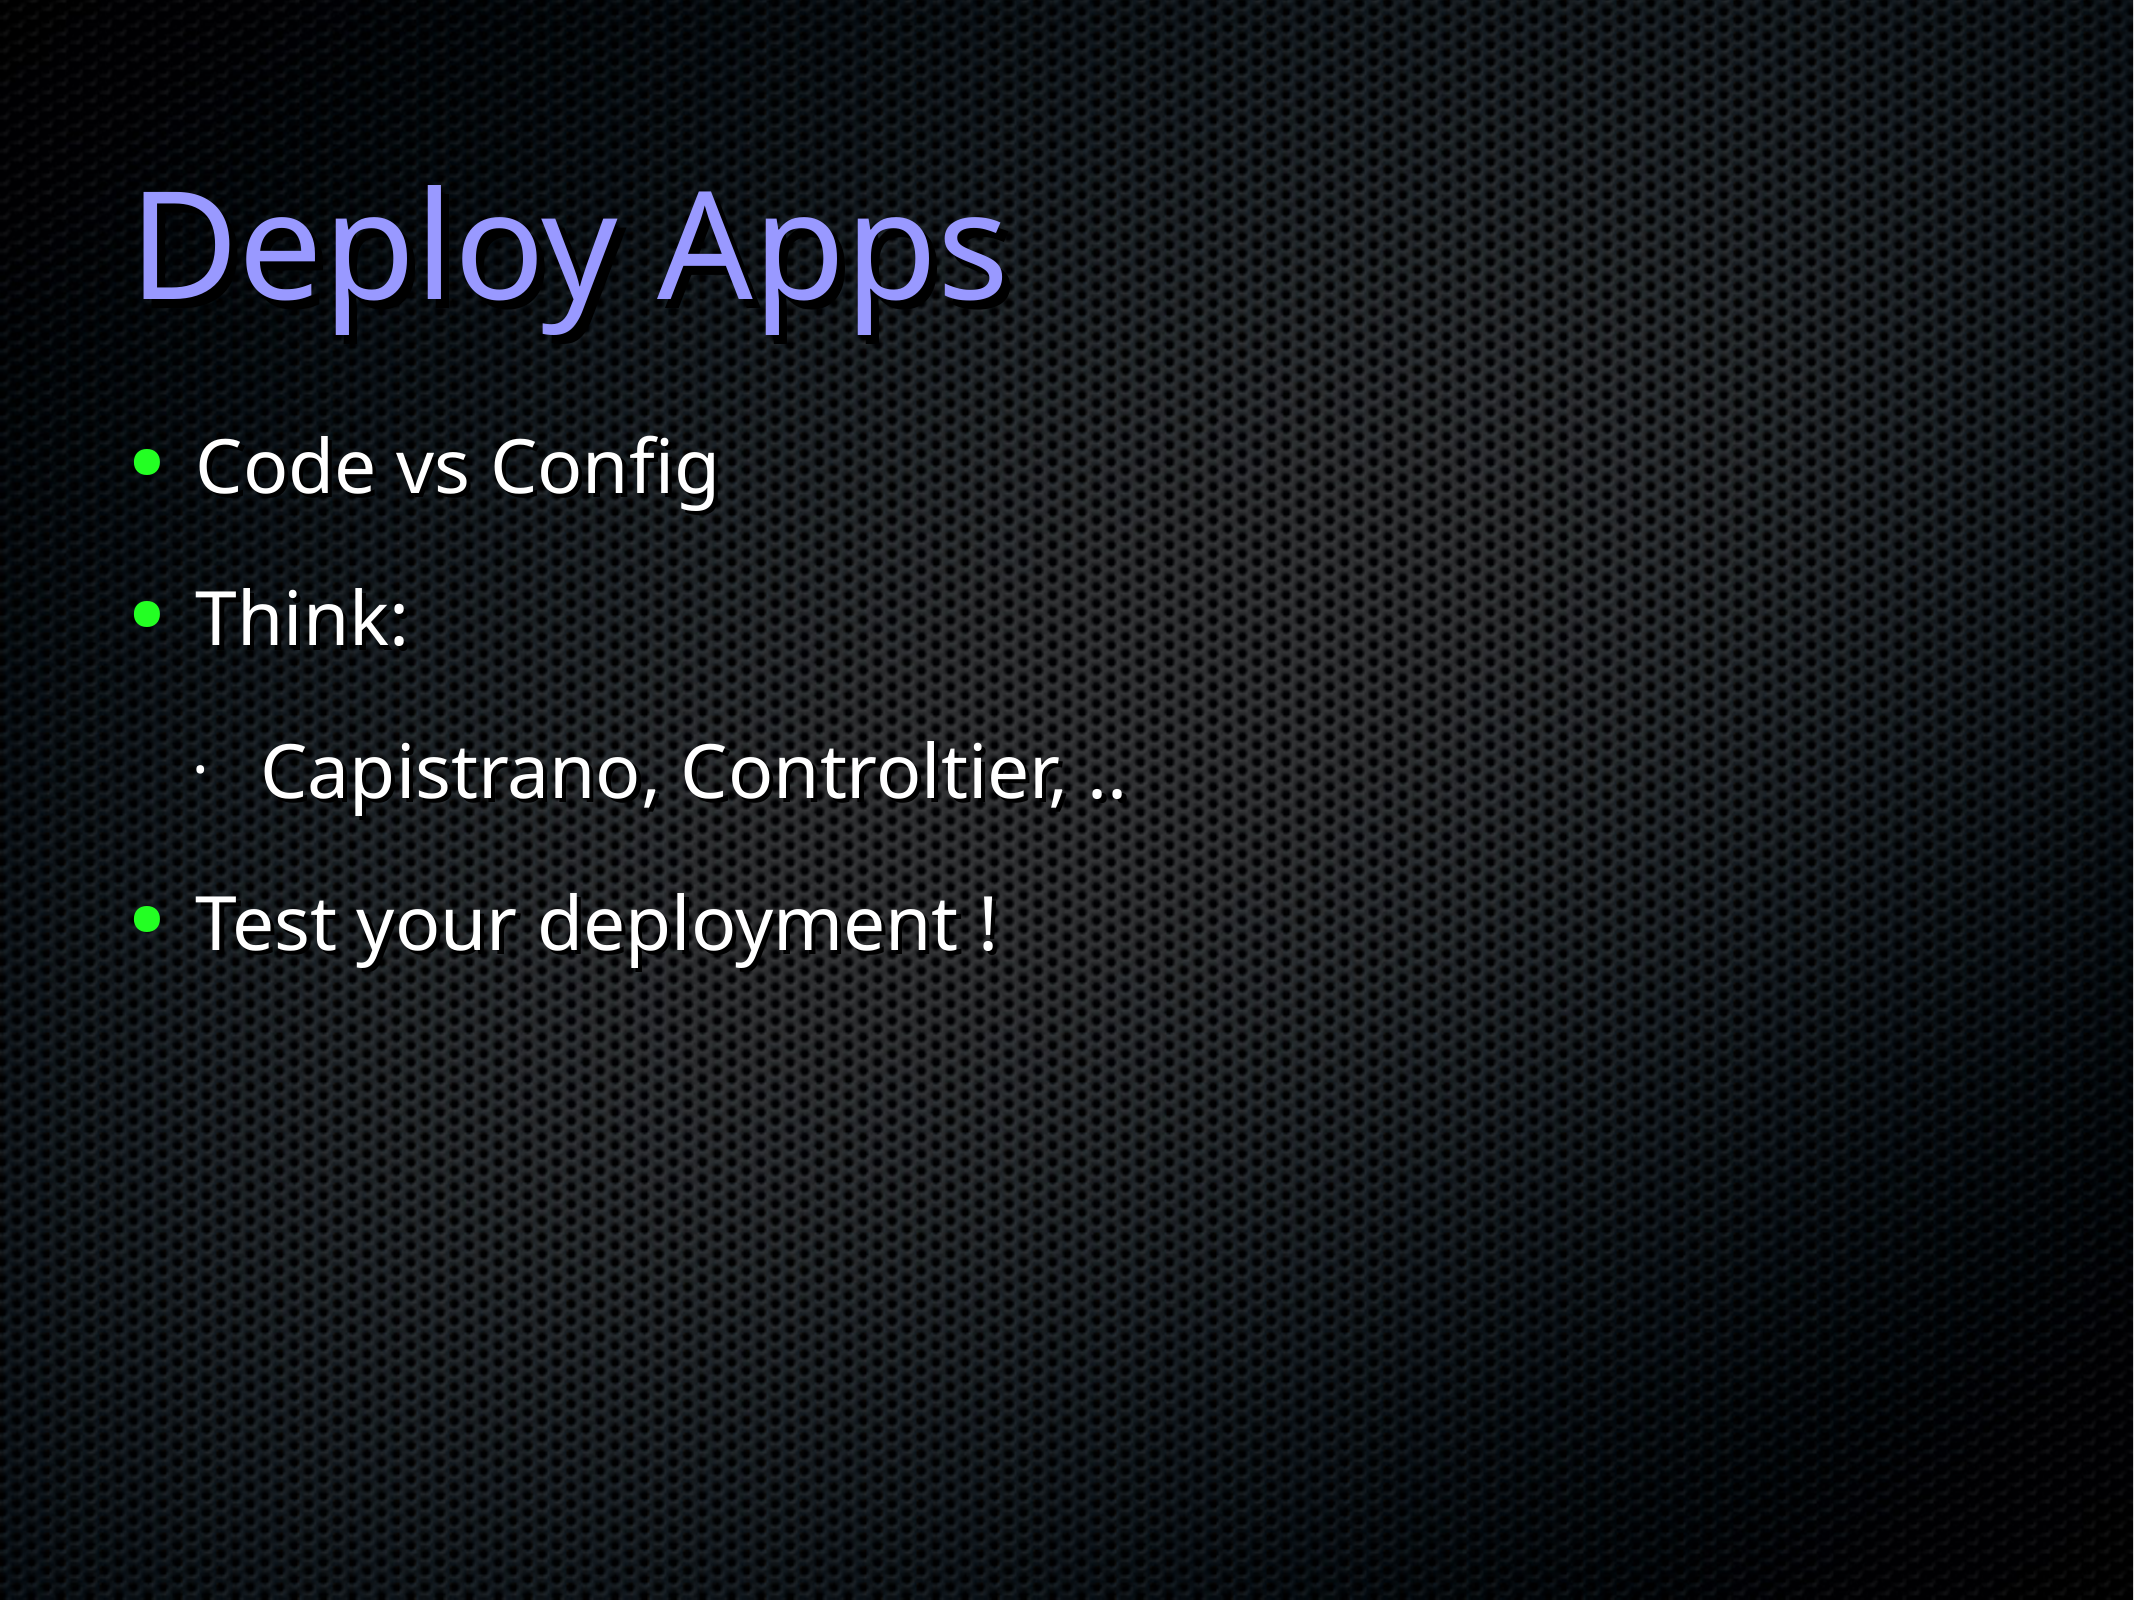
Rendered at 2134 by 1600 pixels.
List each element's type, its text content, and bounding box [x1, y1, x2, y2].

list Code vs Config Think: Capistrano, Controltier, .. Test your deployment ! [129, 413, 2005, 1537]
picture [0, 0, 2134, 1600]
title Deploy Apps [129, 41, 2005, 413]
